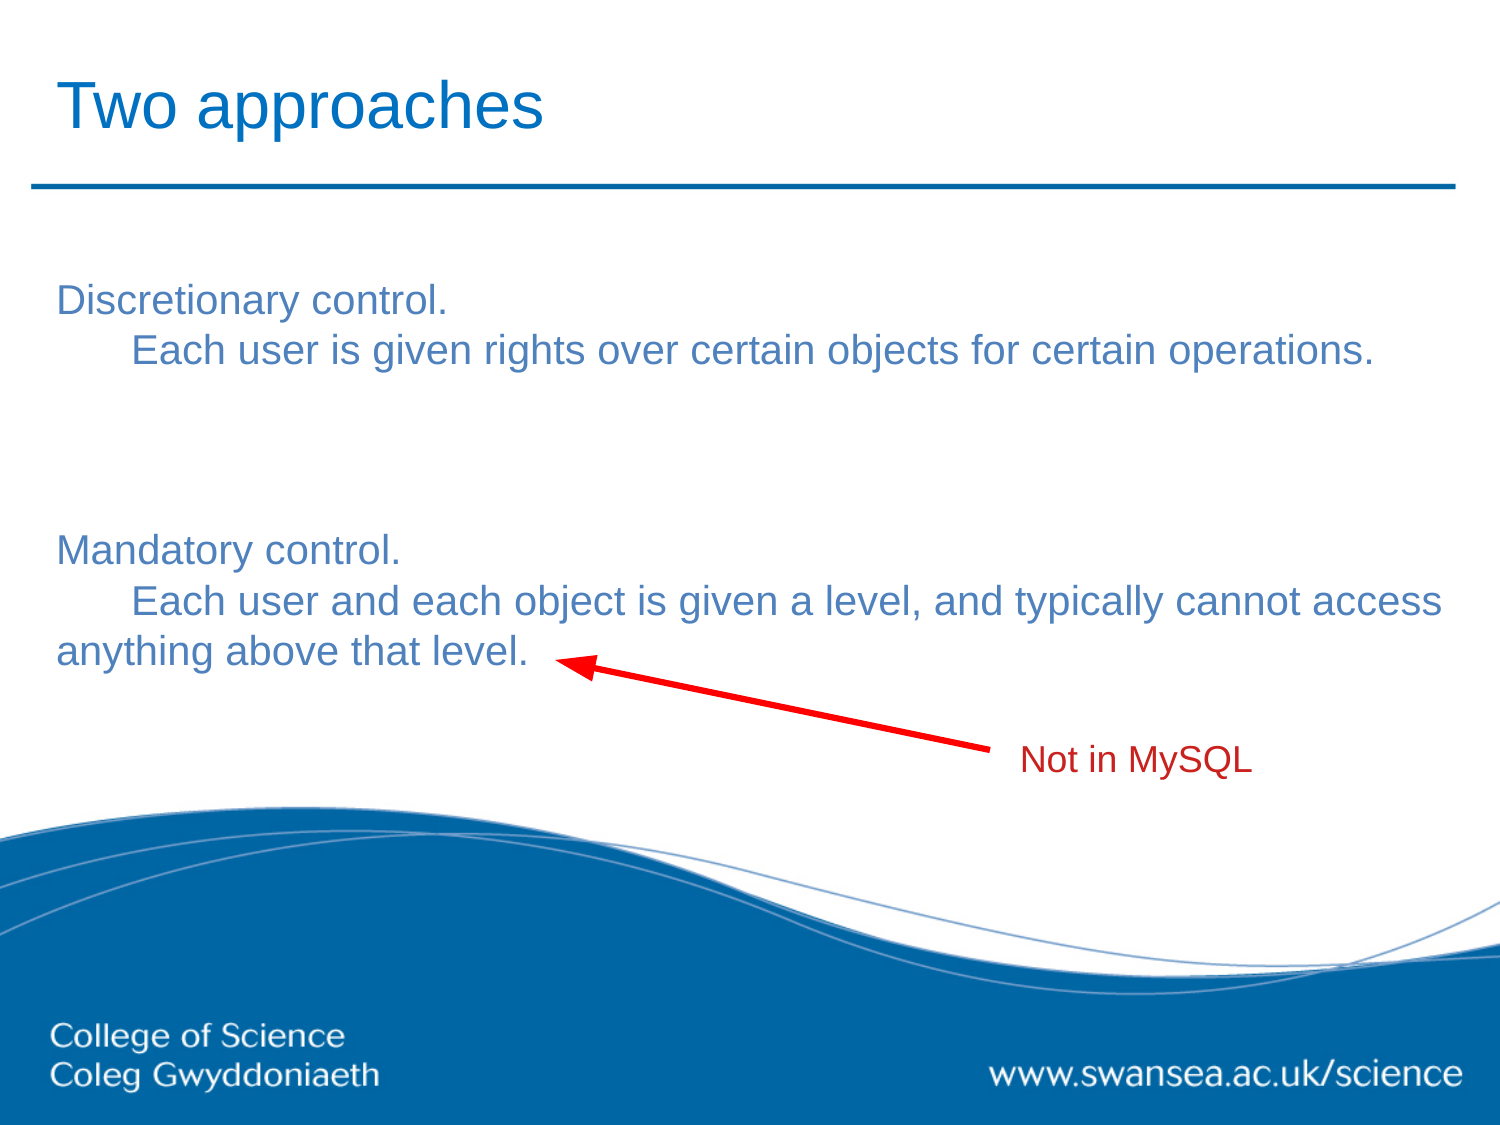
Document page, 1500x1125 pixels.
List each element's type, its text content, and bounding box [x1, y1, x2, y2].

picture [0, 0, 1500, 1125]
text_box Discretionary control. Each user is given rights over certain objects for certain operations. Mandatory control. Each user and each object is given a level, and typically cannot access anything above that level. [41, 265, 1471, 731]
text_box Not in MySQL [1005, 730, 1268, 788]
text_box Two approaches [41, 54, 1164, 150]
